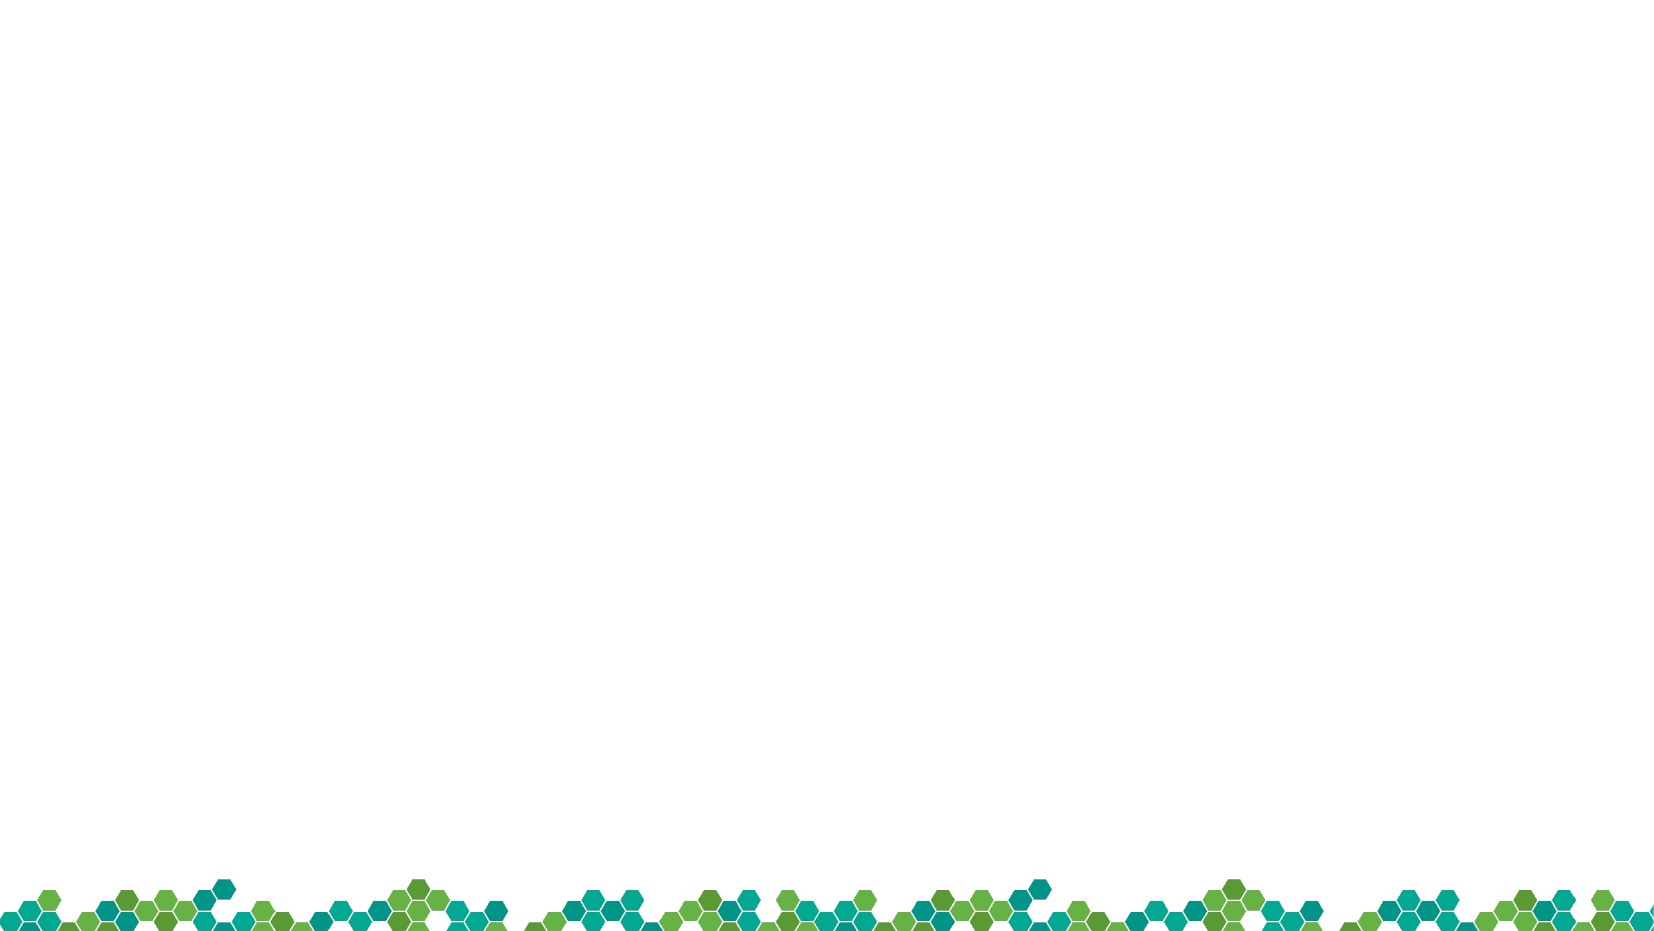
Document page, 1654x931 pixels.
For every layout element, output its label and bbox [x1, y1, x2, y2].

picture [0, 871, 1654, 931]
